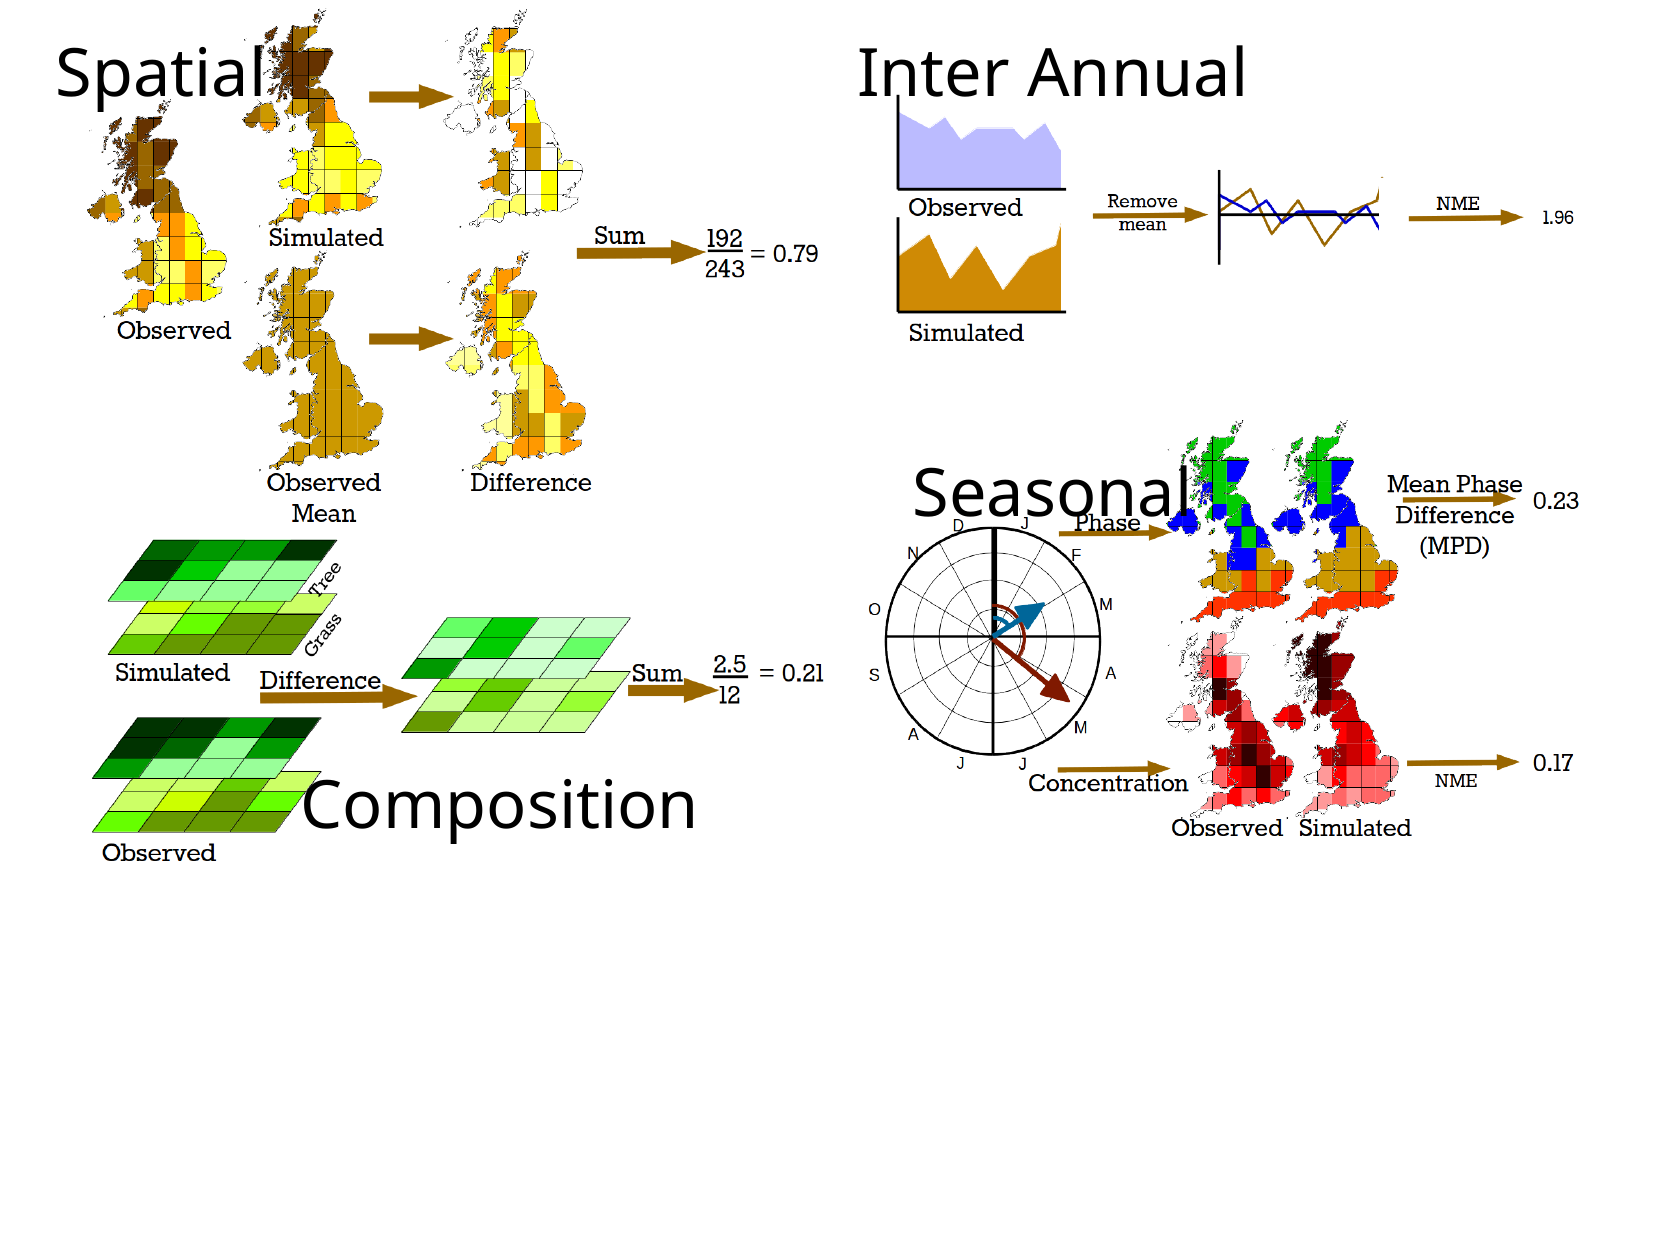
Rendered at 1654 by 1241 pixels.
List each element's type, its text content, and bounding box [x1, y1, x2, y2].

text_box Seasonal [818, 437, 1288, 585]
text_box Inter Annual [818, 18, 1288, 166]
text_box Spatial [9, 18, 313, 166]
text_box Composition [265, 750, 735, 898]
picture [0, 0, 1636, 875]
